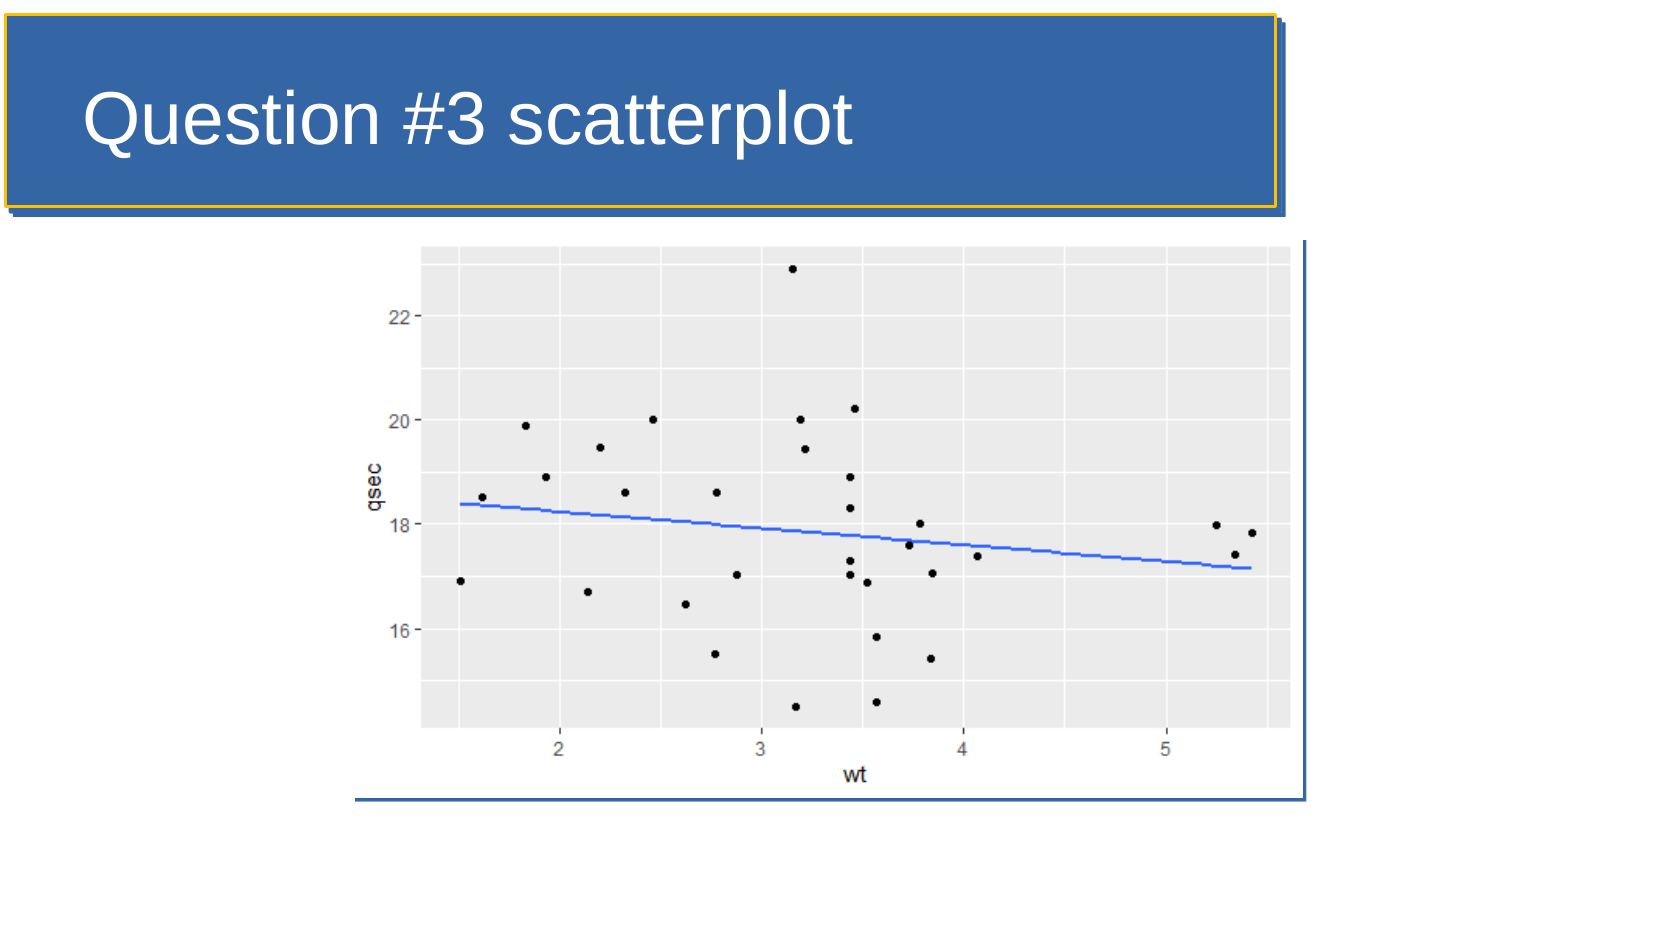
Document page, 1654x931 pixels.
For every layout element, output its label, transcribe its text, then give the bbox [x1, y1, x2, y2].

picture [350, 236, 1303, 798]
title Question #3 scatterplot [82, 44, 1235, 192]
